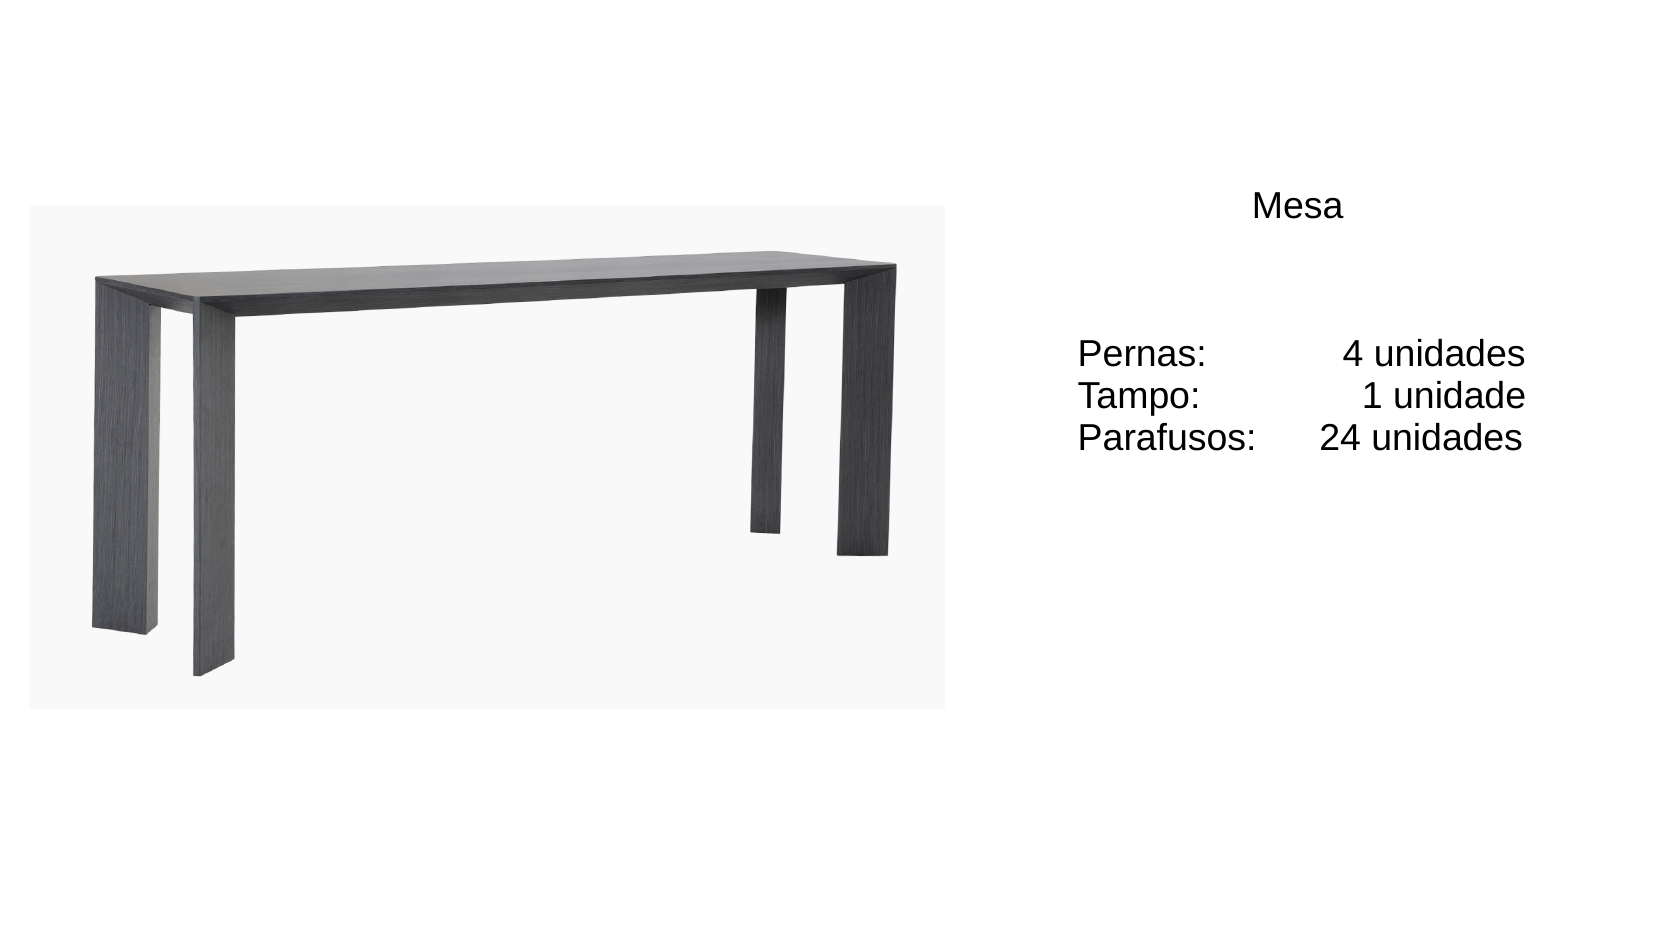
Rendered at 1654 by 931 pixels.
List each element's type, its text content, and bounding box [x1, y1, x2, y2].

picture [29, 206, 945, 709]
text_box Mesa [1237, 177, 1359, 234]
text_box Pernas: 4 unidades Tampo: 1 unidade Parafusos: 24 unidades [1062, 324, 1542, 466]
